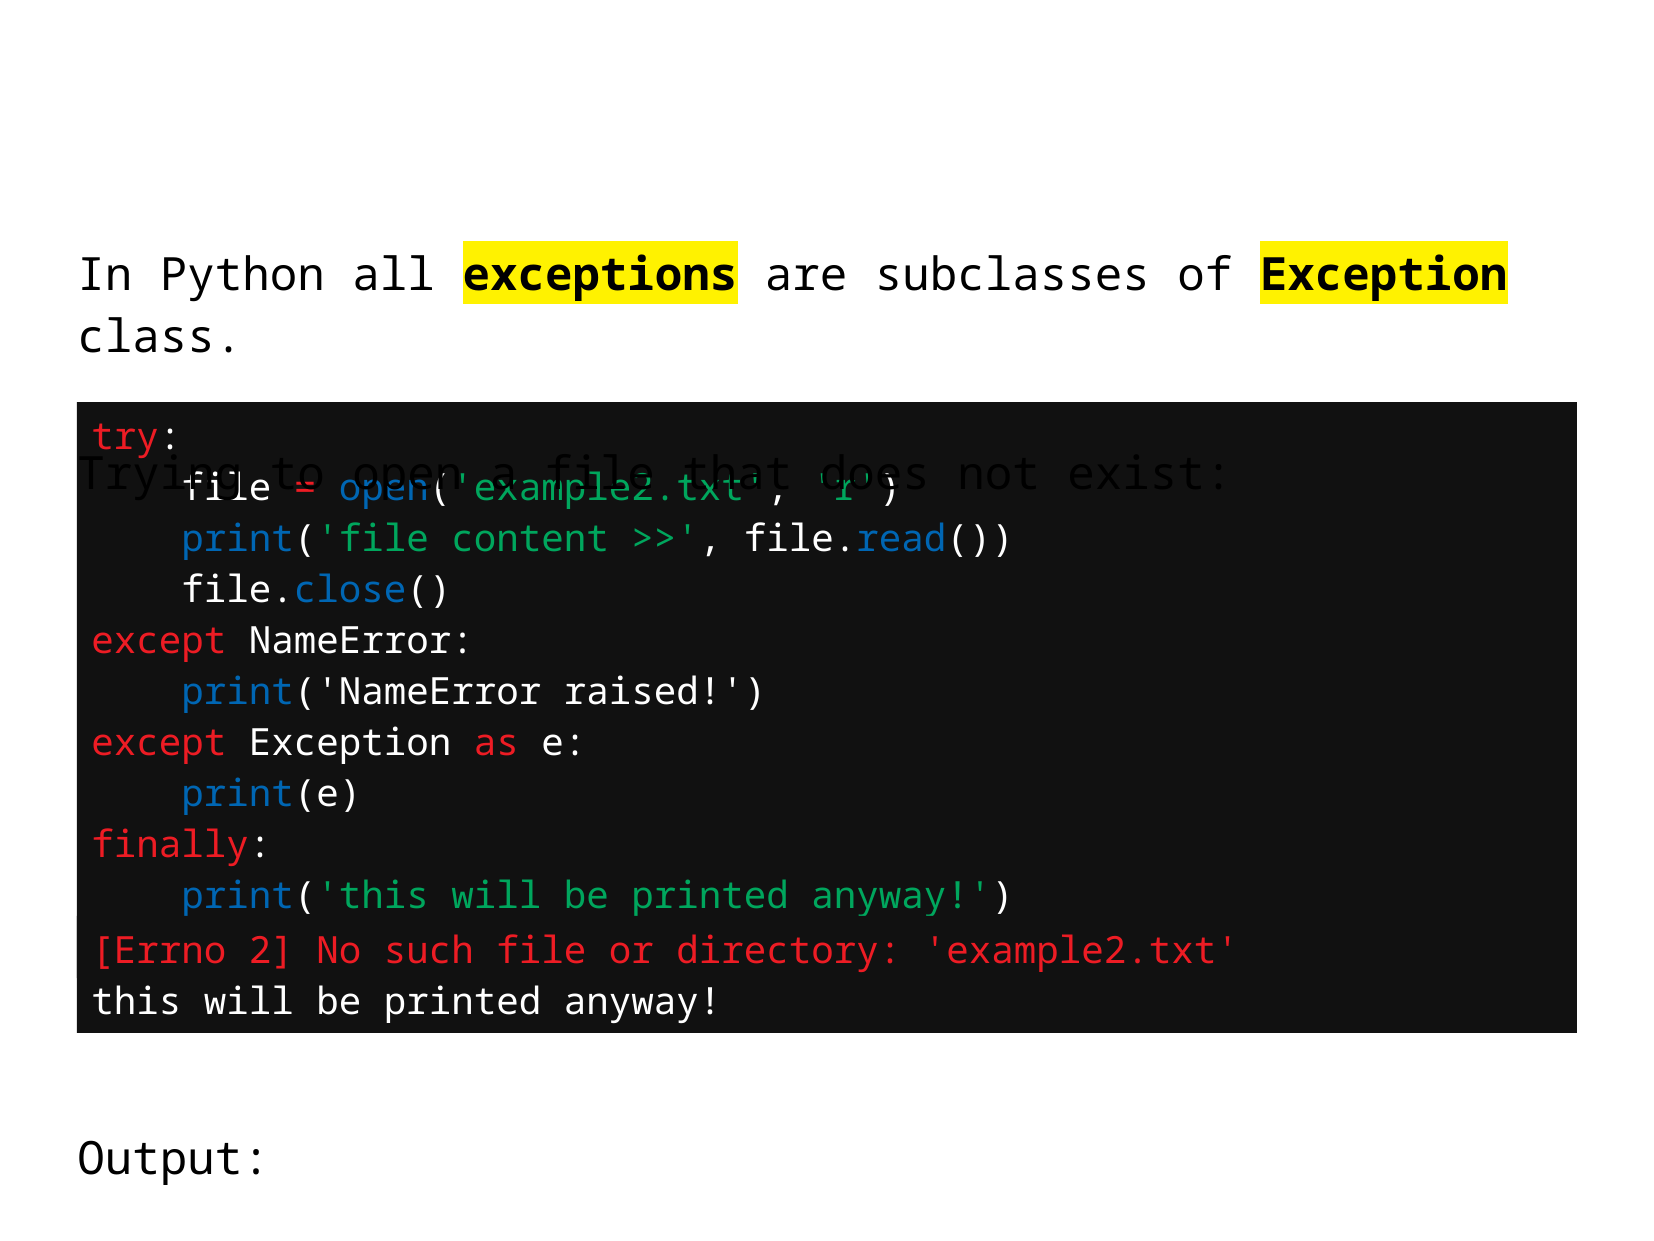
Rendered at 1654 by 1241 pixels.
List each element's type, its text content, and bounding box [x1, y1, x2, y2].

text_box In Python all exceptions are subclasses of Exception class. Trying to open a file that does not exist: Output: [62, 233, 1591, 971]
text_box [Errno 2] No such file or directory: 'example2.txt' this will be printed anyway! [76, 915, 1577, 1007]
